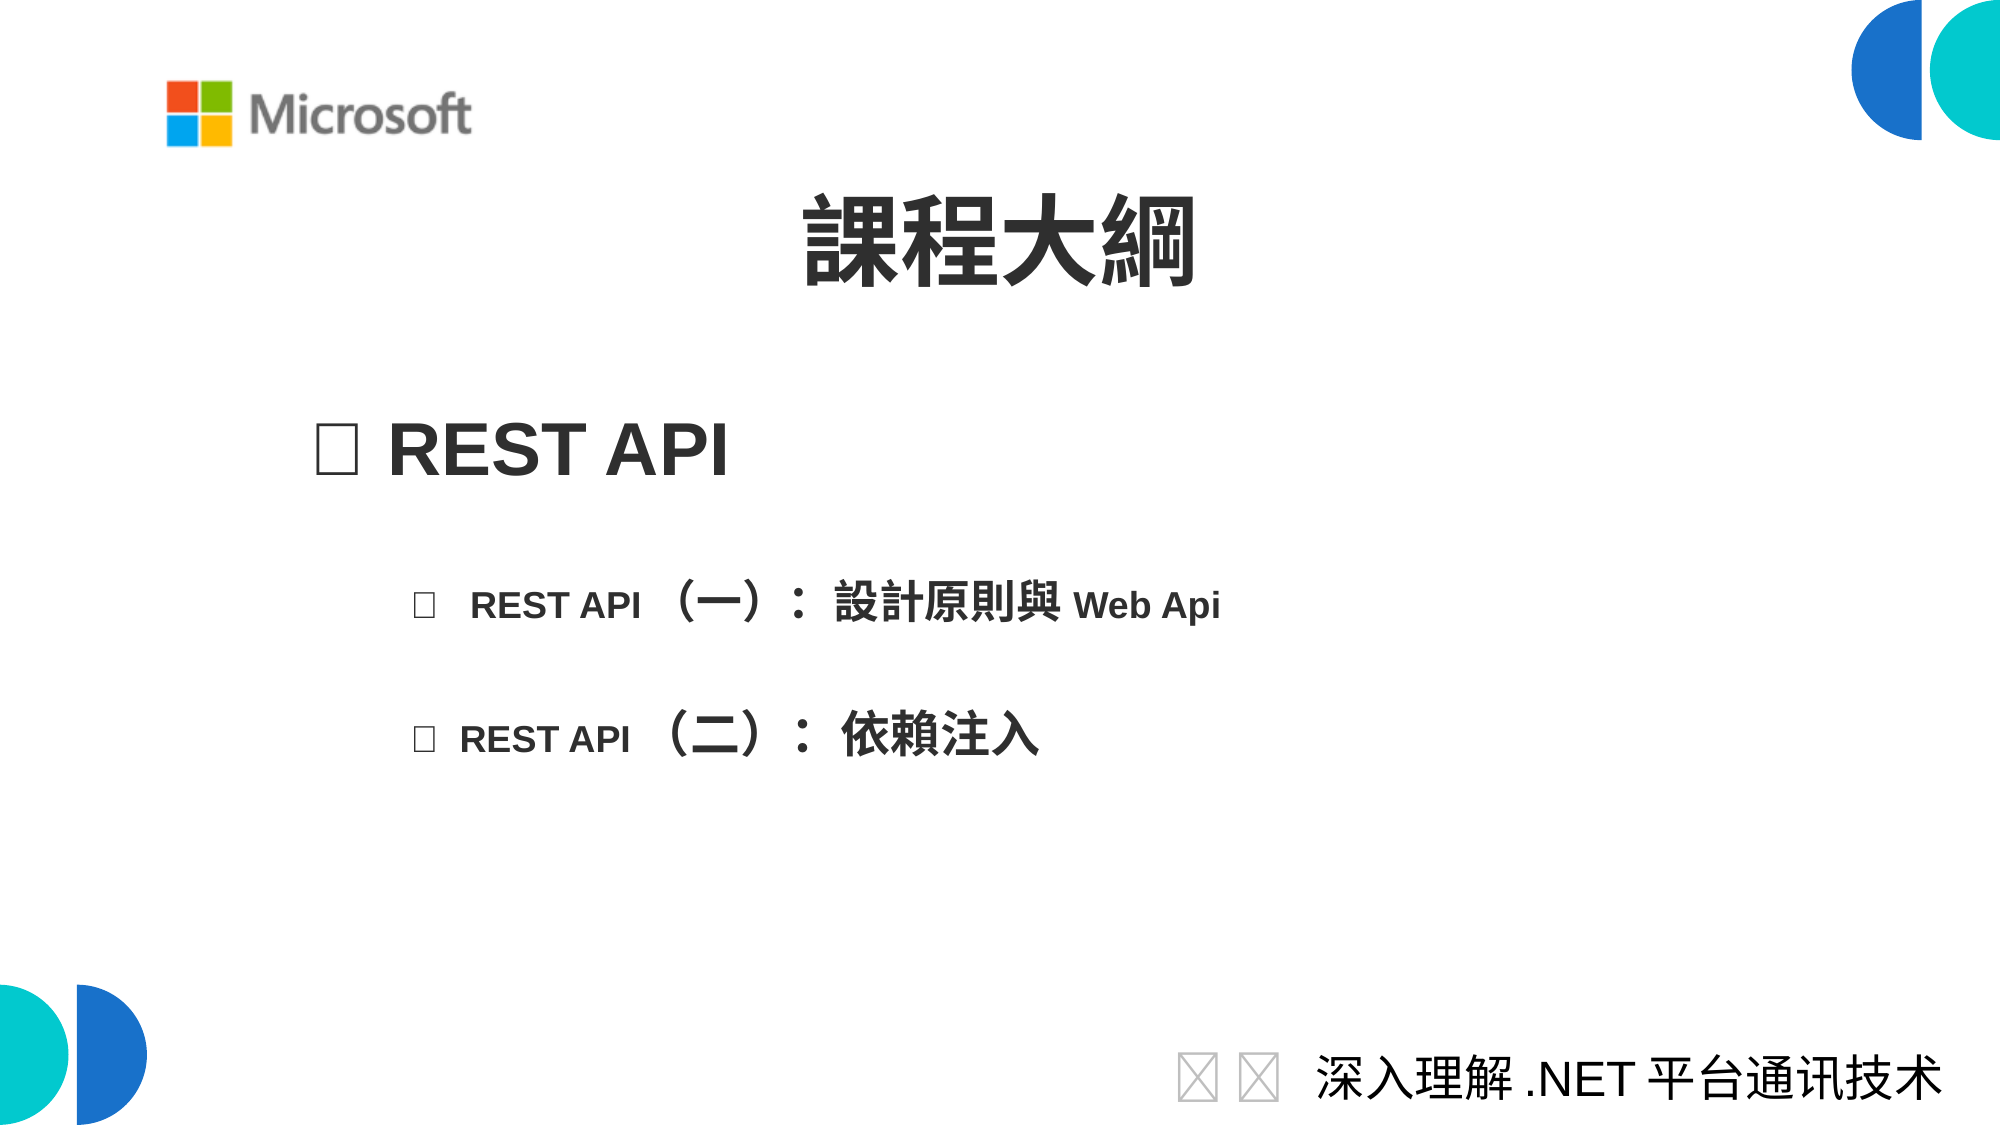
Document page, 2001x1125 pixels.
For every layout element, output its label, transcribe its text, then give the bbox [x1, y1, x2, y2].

text_box ✅ REST API [295, 348, 1802, 532]
text_box 🚀 REST API（一）：設計原則與Web Api 🚀 REST API（二）：依賴注入 [395, 537, 1725, 721]
title 課程大綱 [138, 145, 1862, 332]
subtitle 🚀 🚀 深入理解.NET平台通讯技术 [1173, 1046, 1952, 1107]
picture [85, 41, 552, 189]
